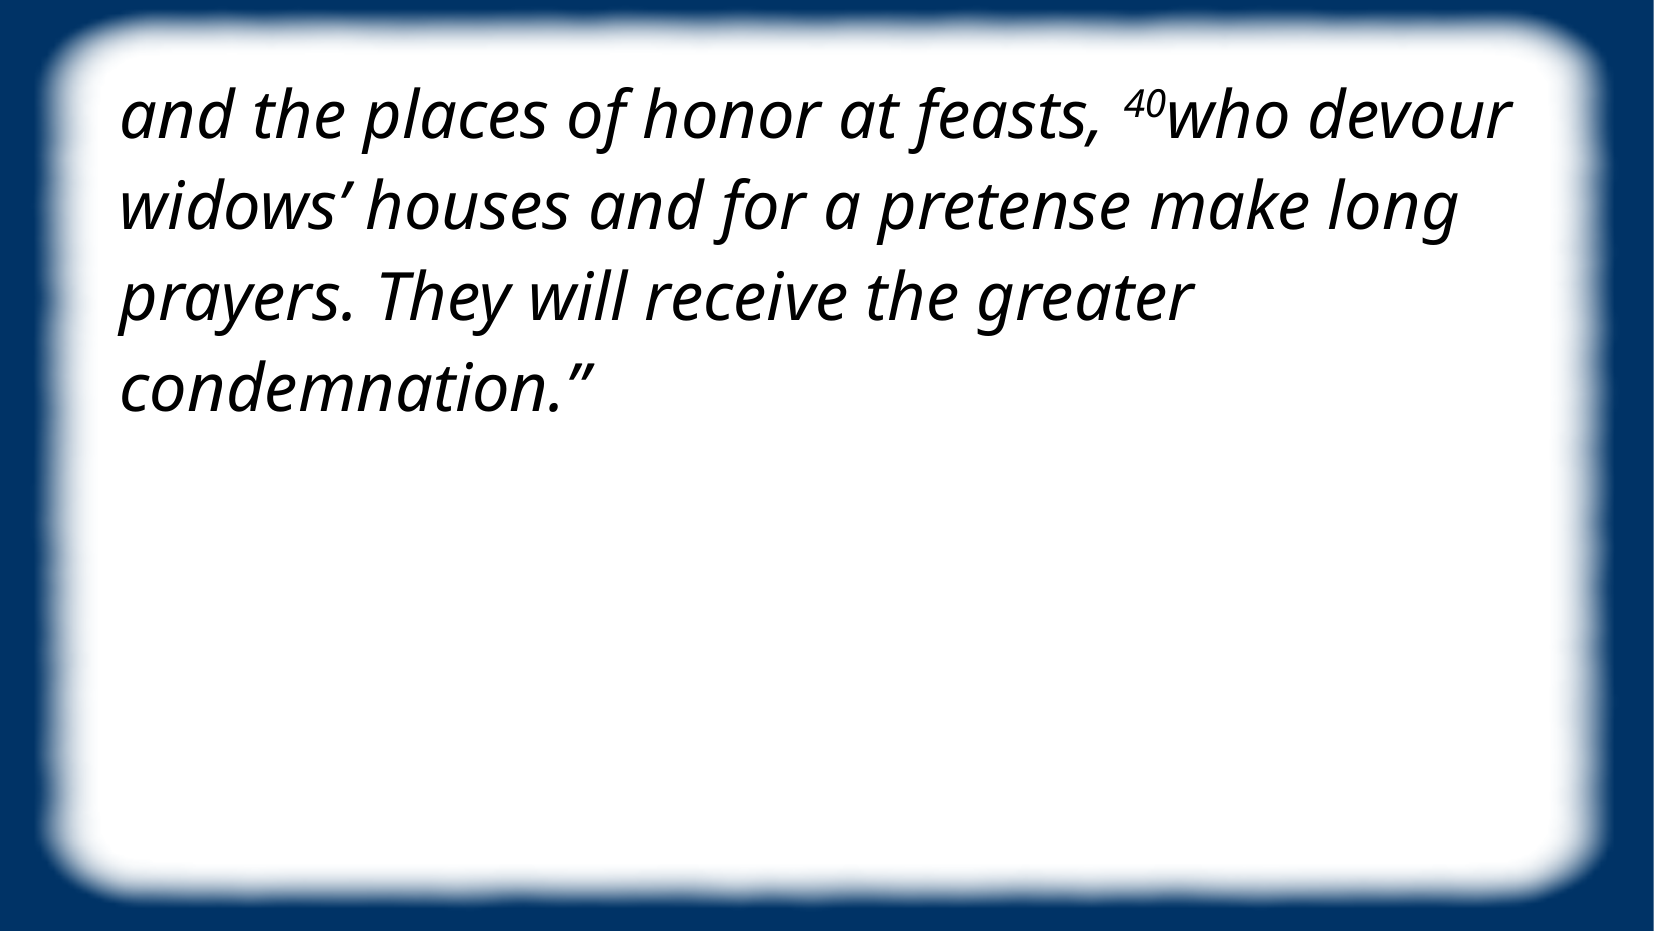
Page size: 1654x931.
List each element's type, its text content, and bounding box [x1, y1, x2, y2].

text_box and the places of honor at feasts, 40who devour widows’ houses and for a pretense make long prayers. They will receive the greater condemnation.” [105, 60, 1546, 430]
picture [0, 0, 1654, 931]
